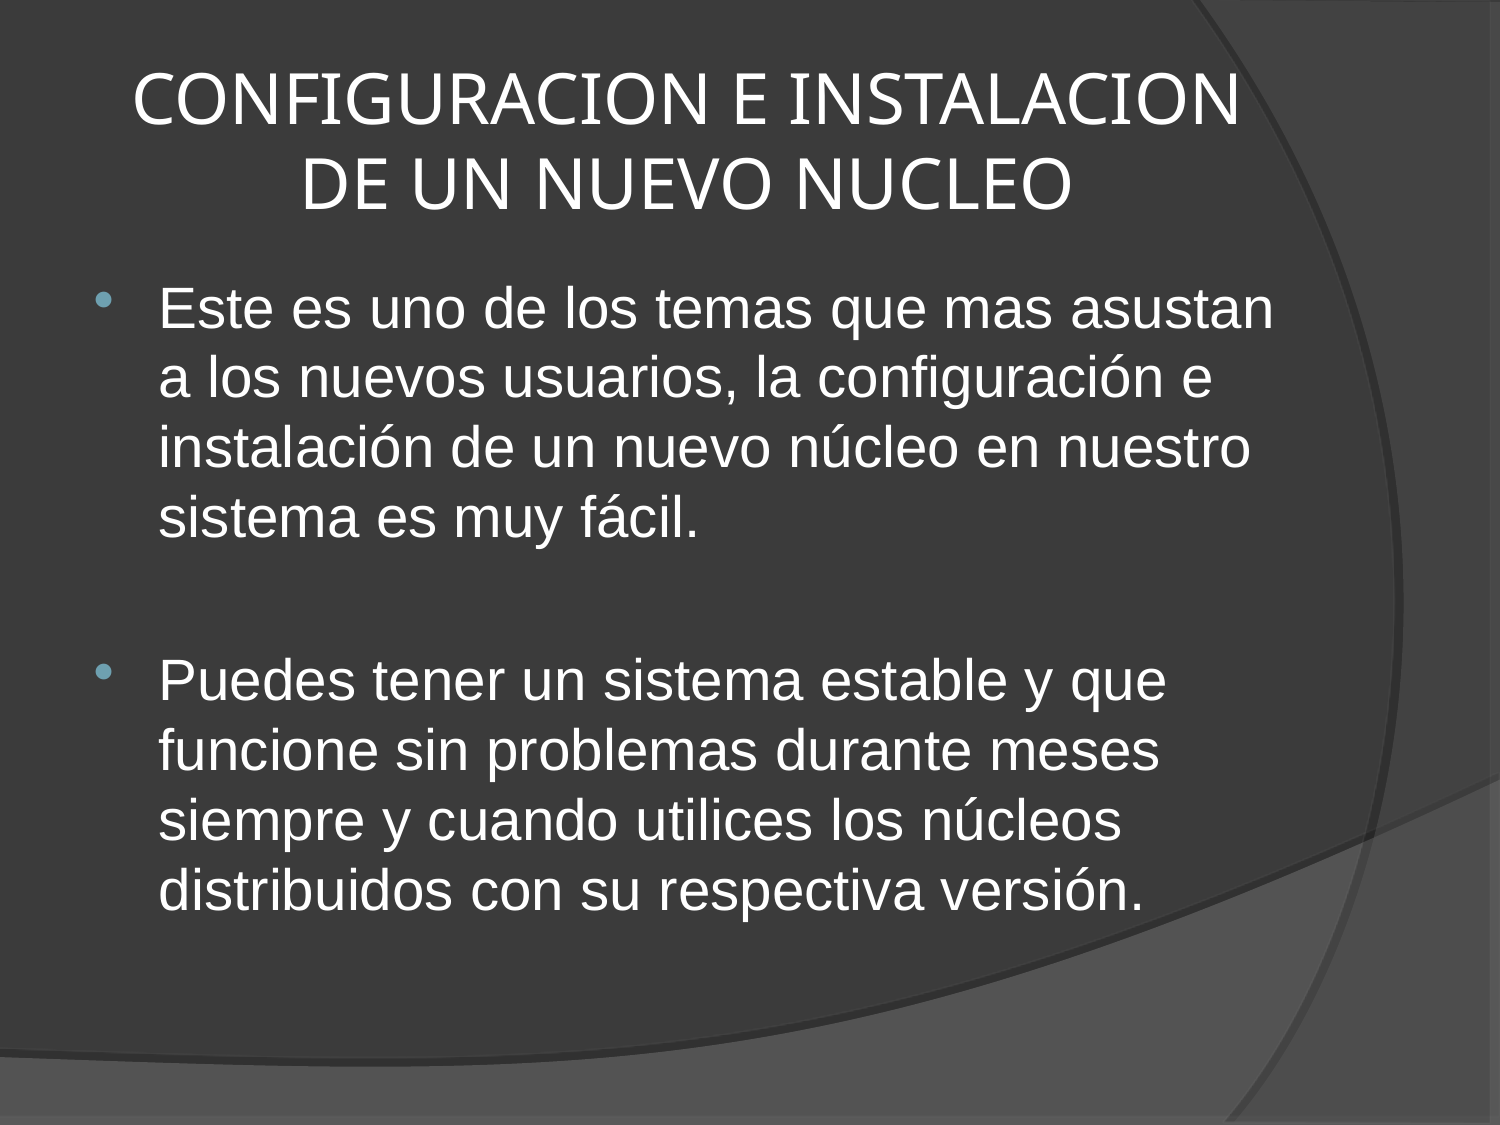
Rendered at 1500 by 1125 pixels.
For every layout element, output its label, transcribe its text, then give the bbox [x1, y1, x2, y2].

title CONFIGURACION E INSTALACION DE UN NUEVO NUCLEO [75, 45, 1300, 233]
list Este es uno de los temas que mas asustan a los nuevos usuarios, la configuración e instalación de un nuevo núcleo en nuestro sistema es muy fácil. Puedes tener un sistema estable y que funcione sin problemas durante meses siempre y cuando utilices los núcleos distribuidos con su respectiva versión. [75, 262, 1300, 1005]
